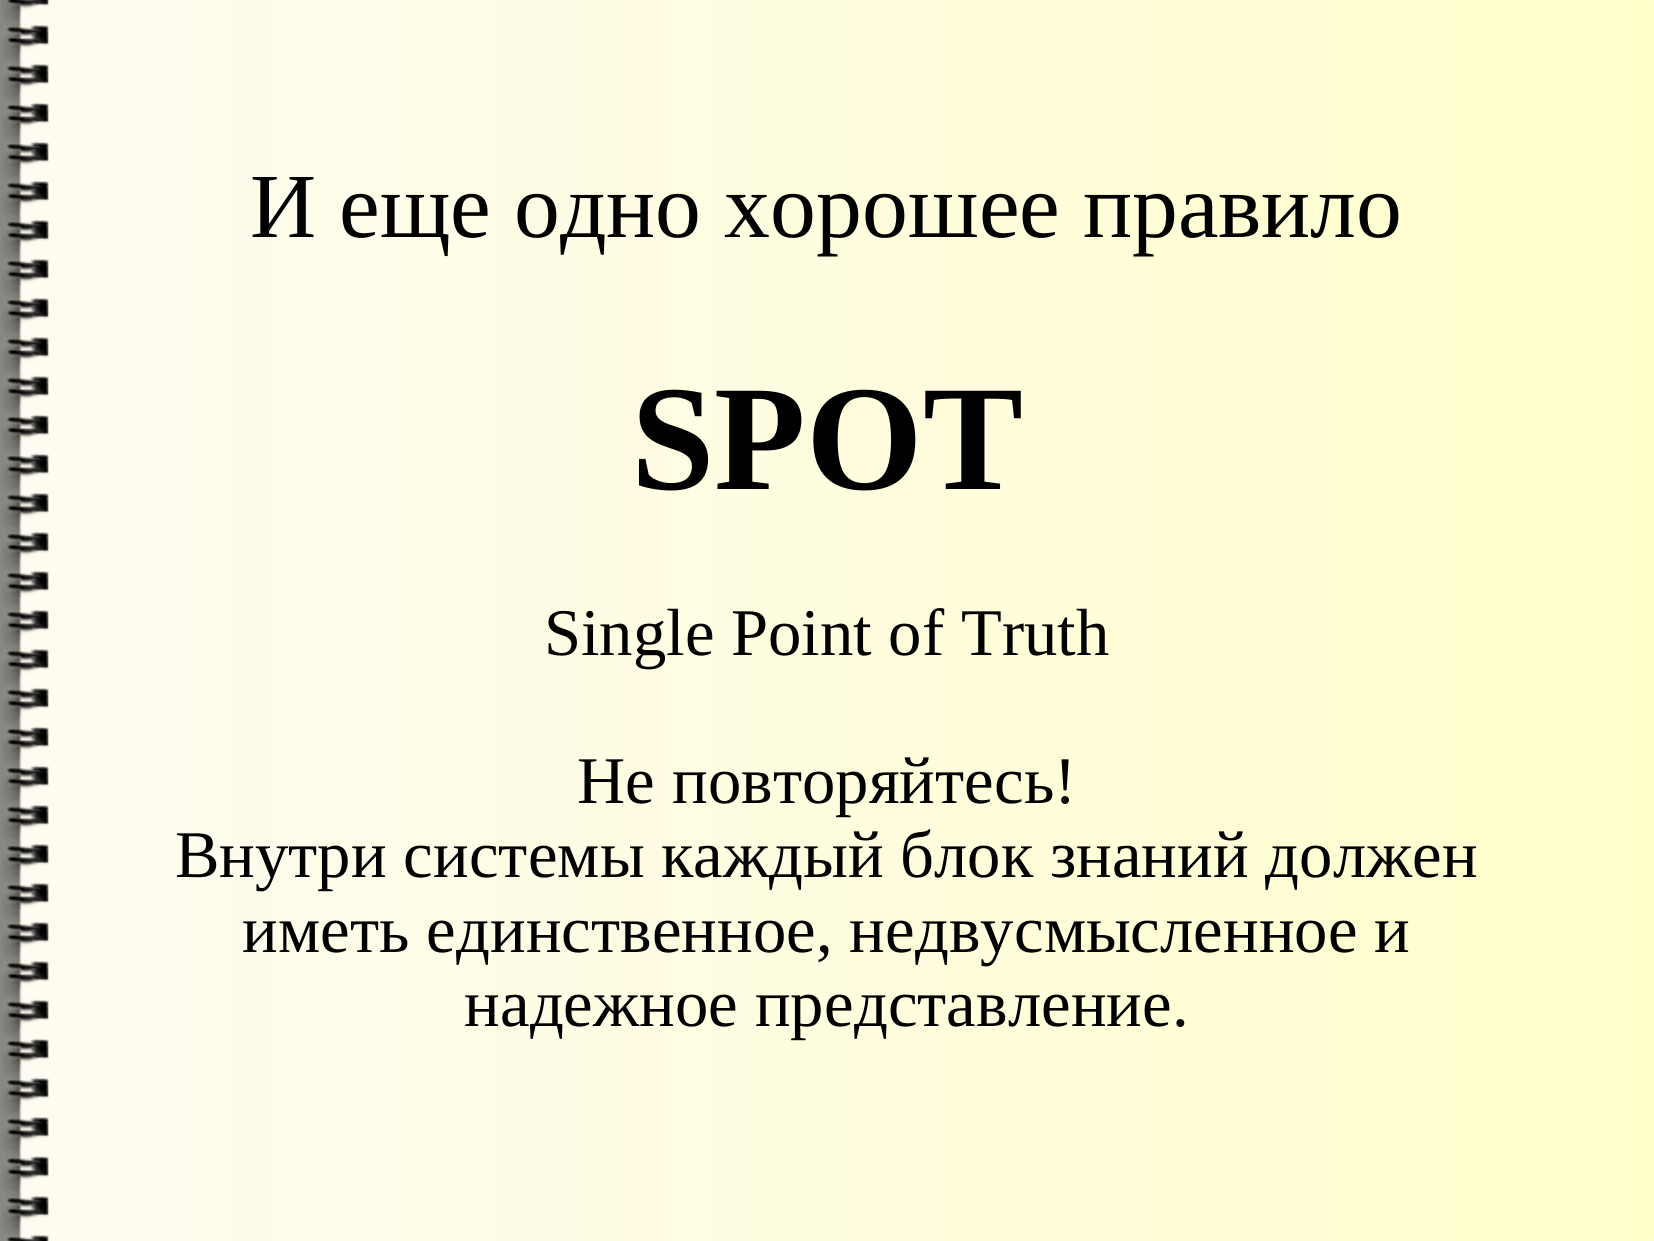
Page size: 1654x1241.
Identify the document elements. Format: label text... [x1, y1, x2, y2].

title И еще одно хорошее правило [121, 102, 1534, 311]
subtitle SPOT Single Point of Truth Не повторяйтесь! Внутри системы каждый блок знаний должен иметь единственное, недвусмысленное и надежное представление. [121, 344, 1534, 1200]
picture [0, 0, 1654, 1241]
